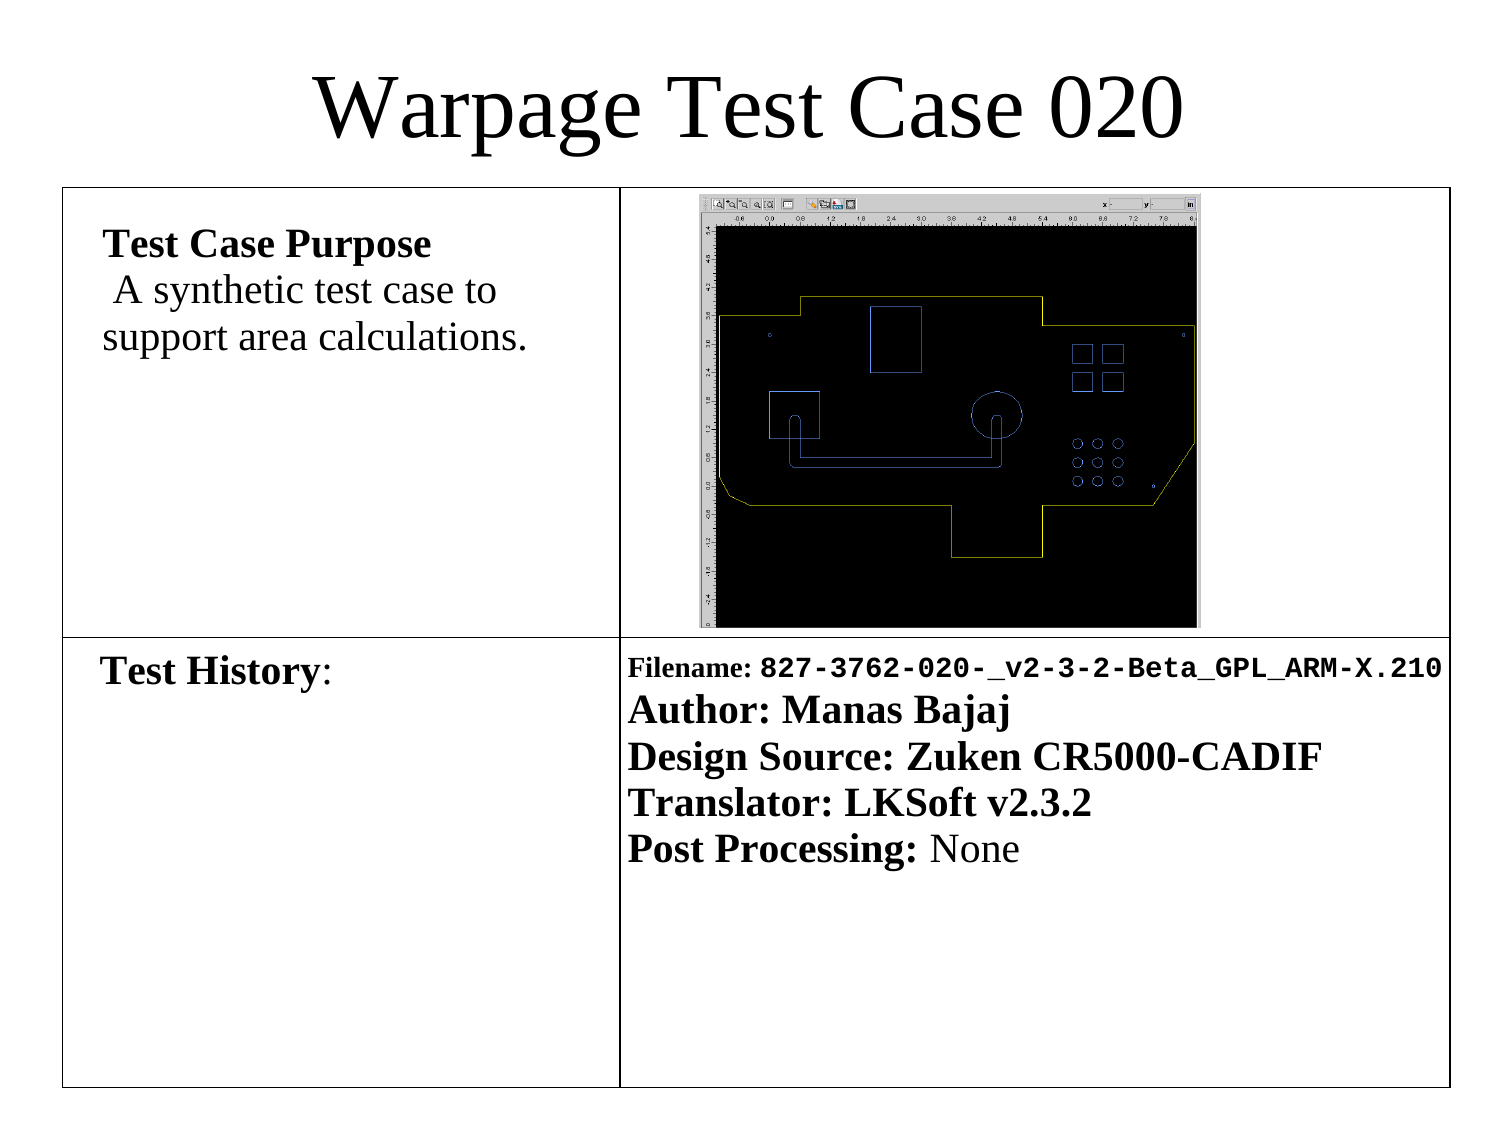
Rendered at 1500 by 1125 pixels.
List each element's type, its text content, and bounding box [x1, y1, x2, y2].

text_box Filename: 827-3762-020-_v2-3-2-Beta_GPL_ARM-X.210 Author: Manas Bajaj Design Source: Zuken CR5000-CADIF Translator: LKSoft v2.3.2 Post Processing: None [612, 644, 1458, 990]
text_box Test Case Purpose A synthetic test case to support area calculations. [87, 212, 601, 367]
picture [698, 193, 1201, 628]
text_box Test History: [84, 639, 348, 702]
title Warpage Test Case 020 [112, 12, 1388, 201]
